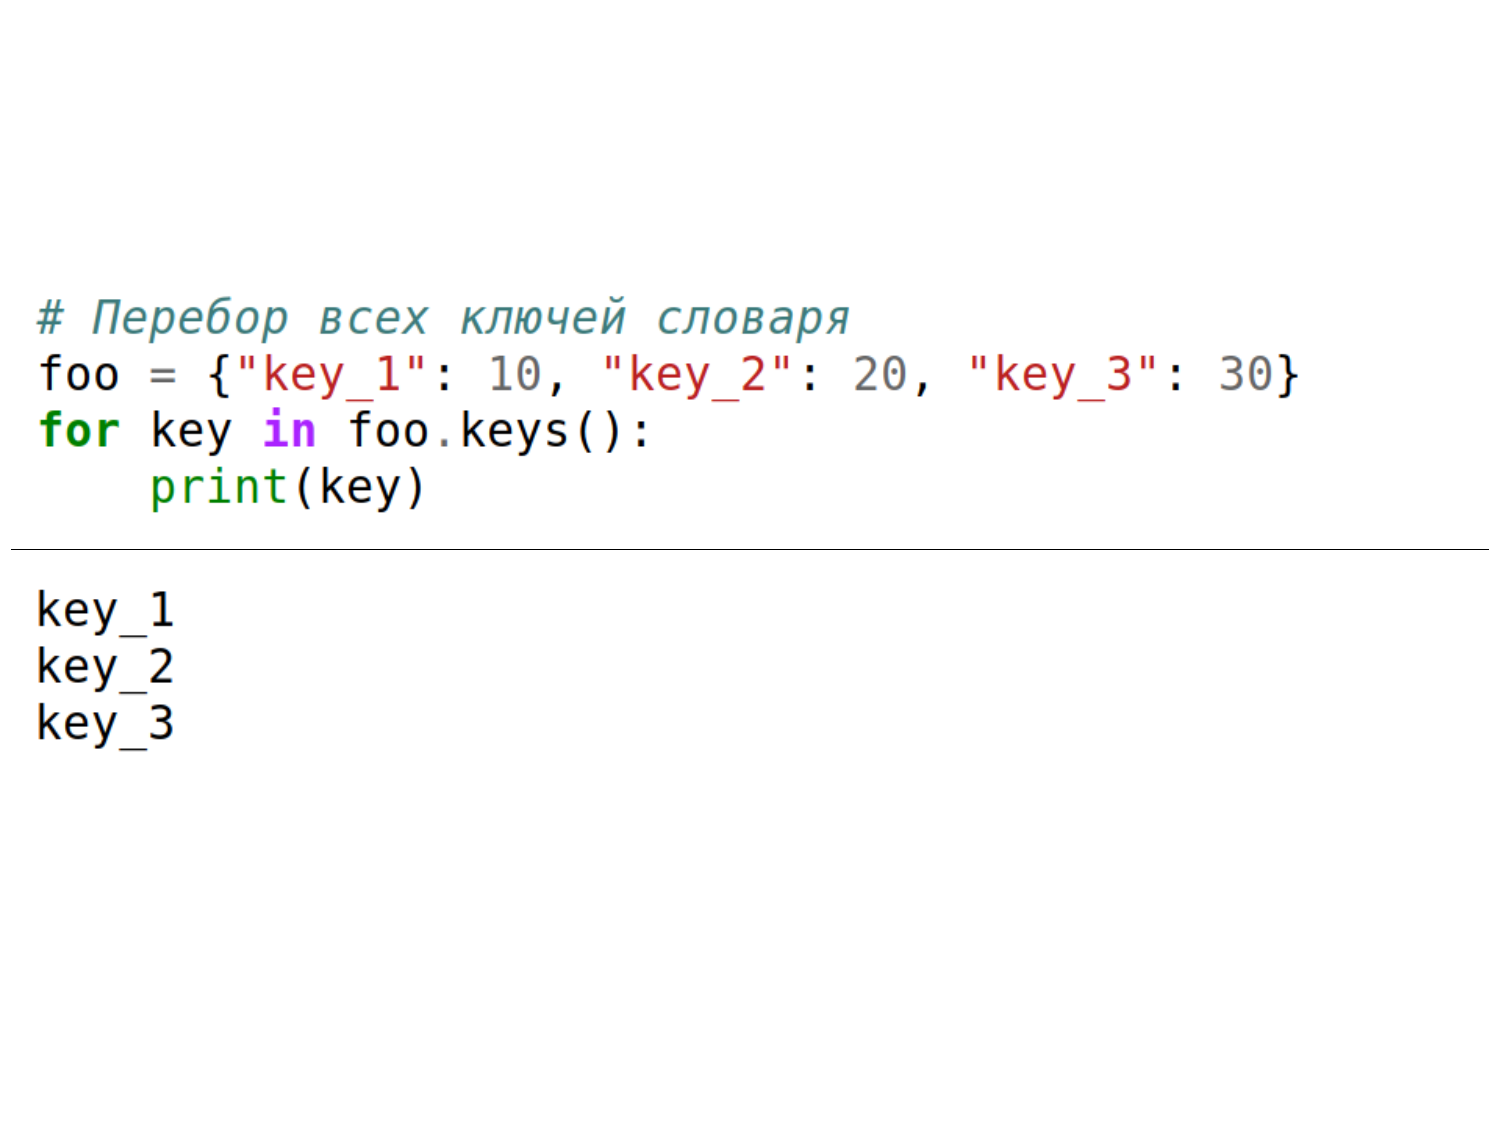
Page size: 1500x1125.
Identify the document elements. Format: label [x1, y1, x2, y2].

picture [27, 284, 1315, 525]
picture [23, 576, 190, 763]
